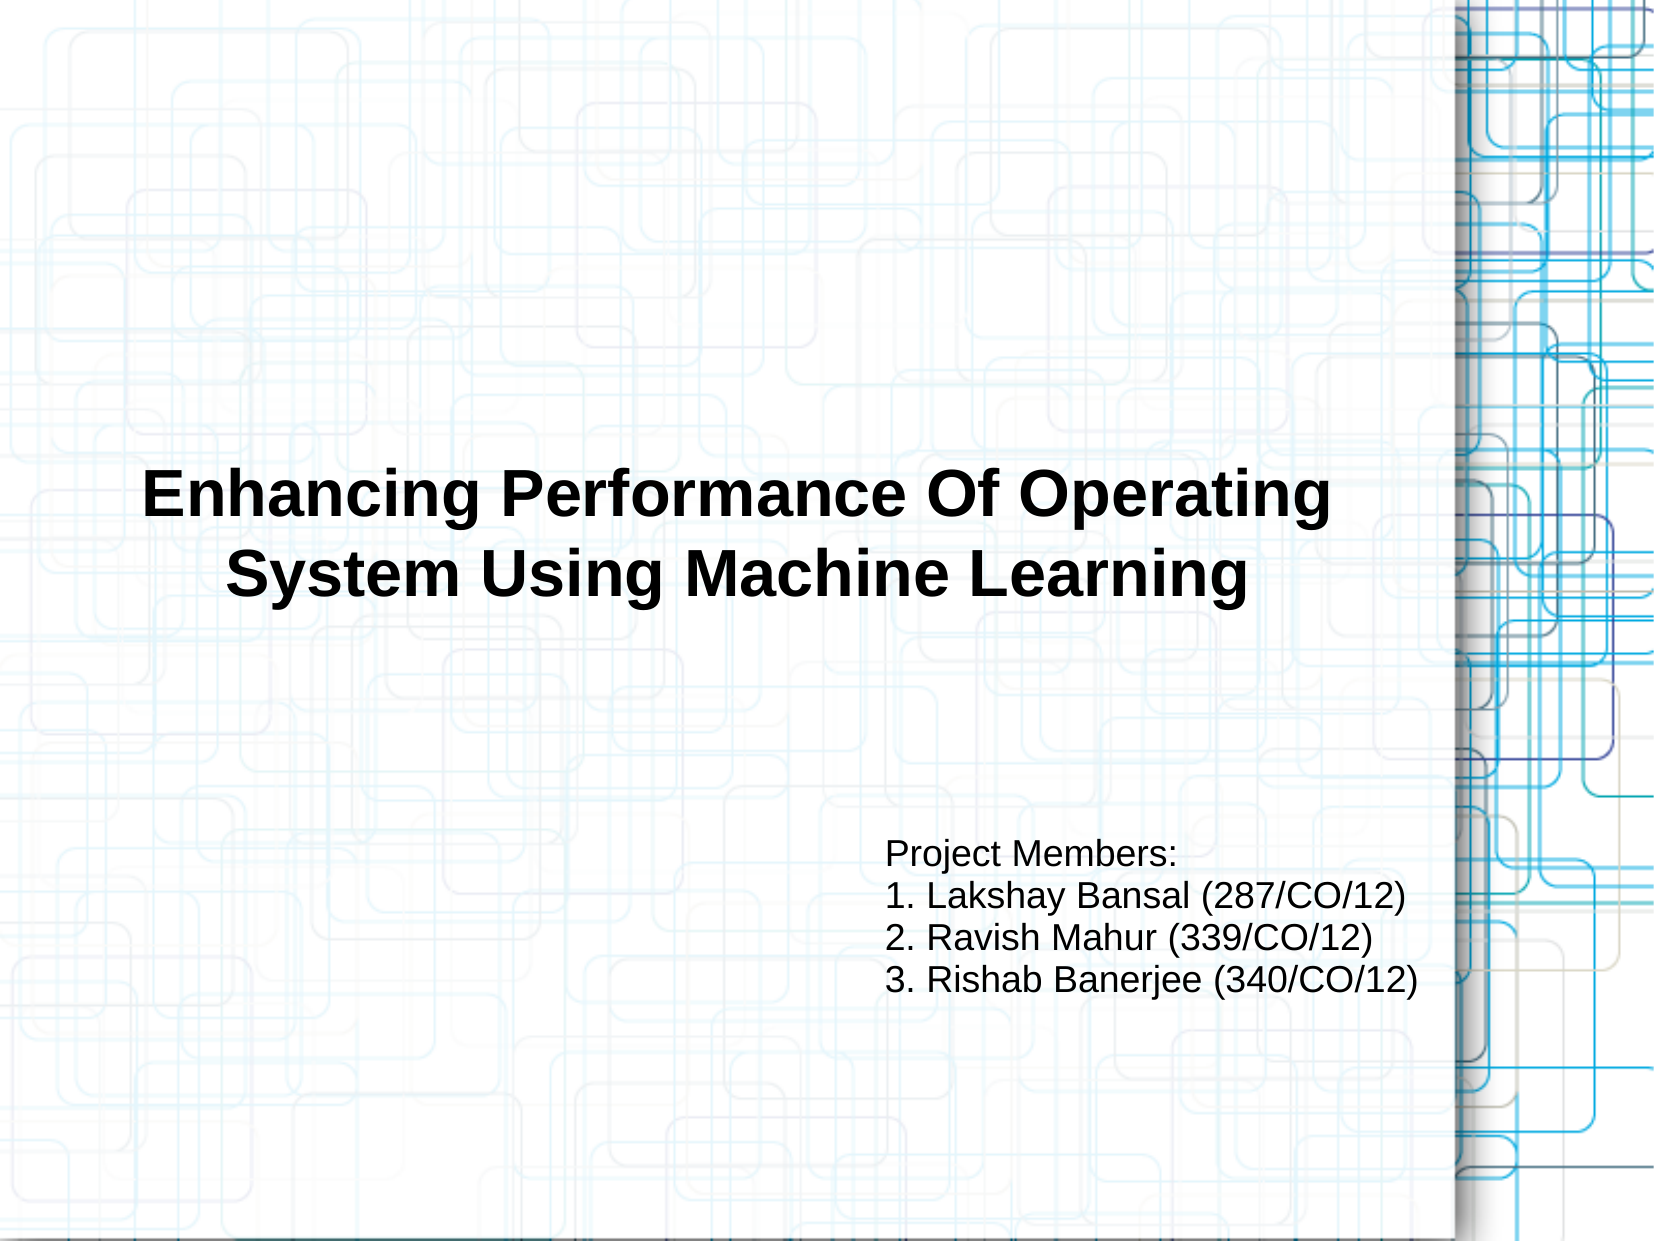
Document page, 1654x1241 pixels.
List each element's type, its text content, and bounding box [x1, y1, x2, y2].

text_box Project Members: 1. Lakshay Bansal (287/CO/12) 2. Ravish Mahur (339/CO/12) 3. Rishab Banerjee (340/CO/12) [870, 825, 1441, 1008]
subtitle Enhancing Performance Of Operating System Using Machine Learning [59, 49, 1418, 1010]
